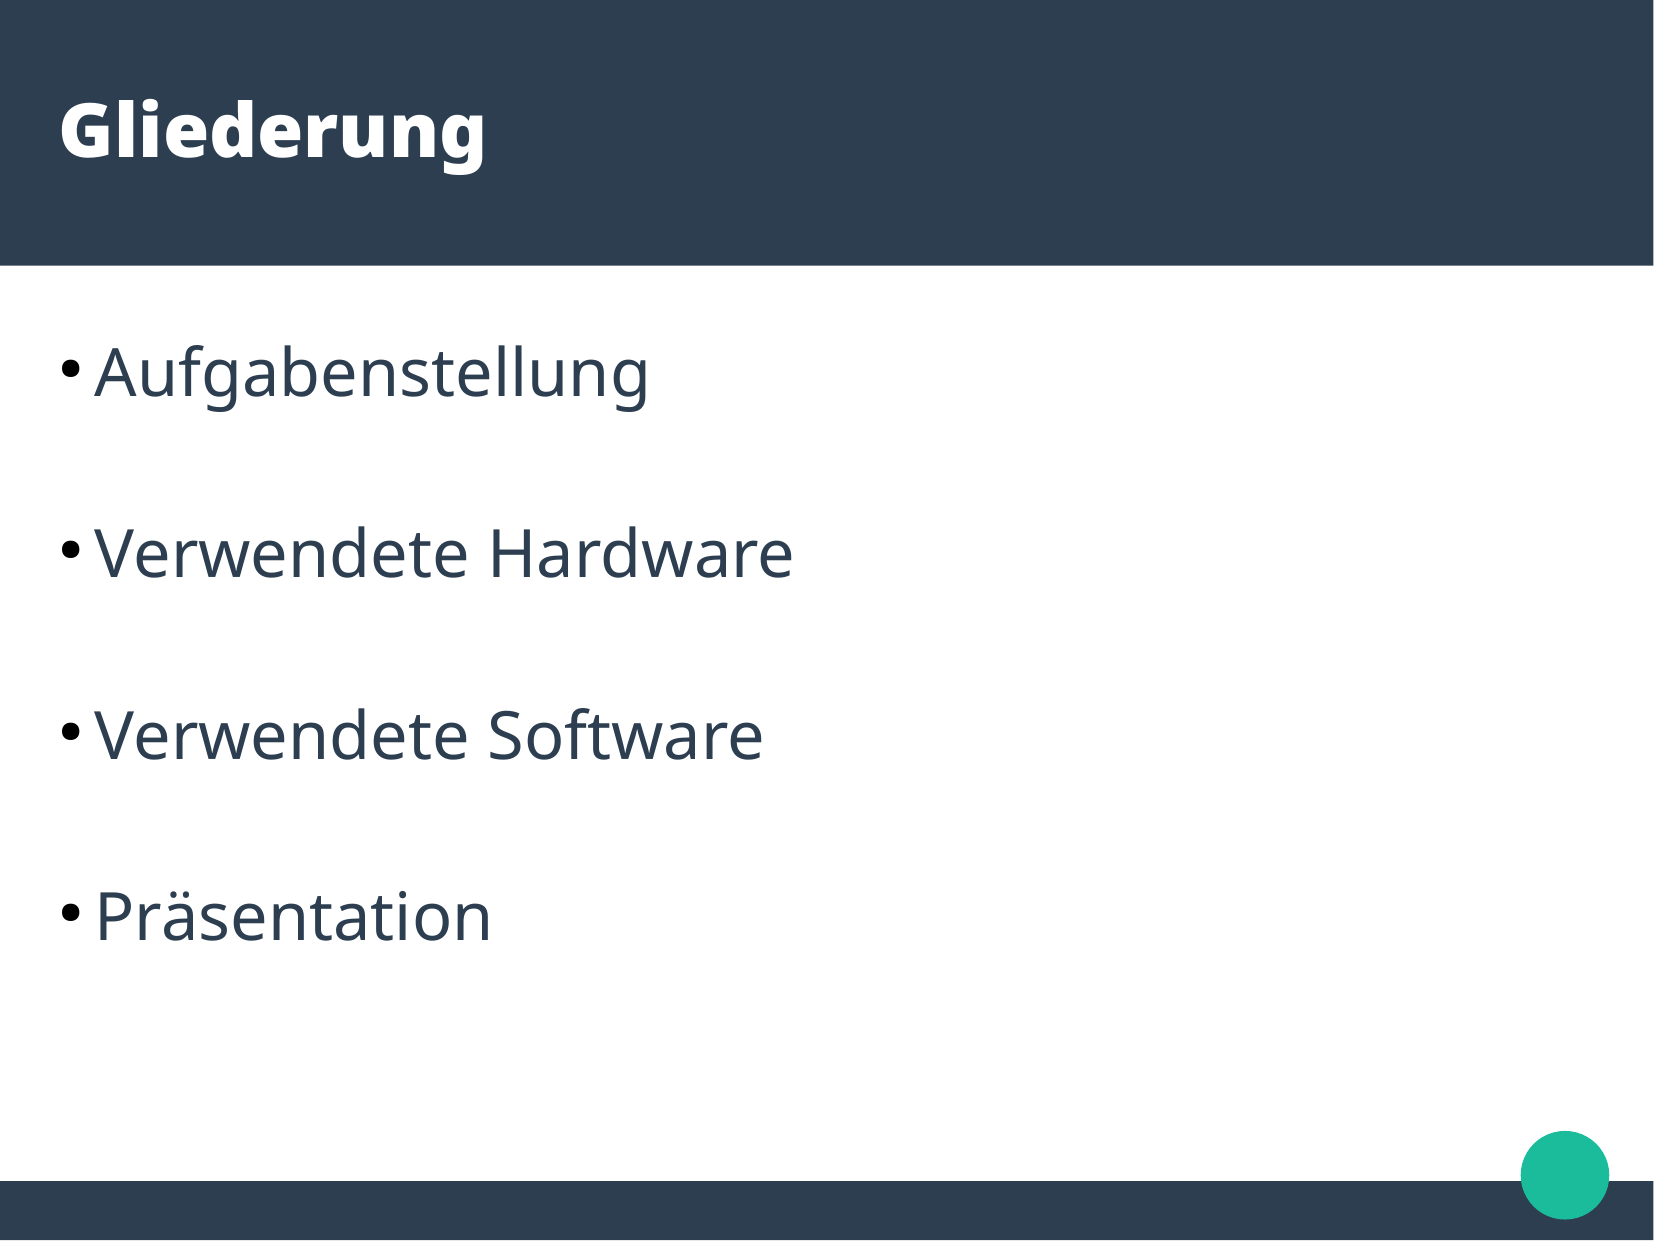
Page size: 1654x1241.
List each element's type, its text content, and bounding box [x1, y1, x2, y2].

subtitle Aufgabenstellung Verwendete Hardware Verwendete Software Präsentation [59, 324, 1595, 1152]
title Gliederung [59, 49, 1595, 207]
